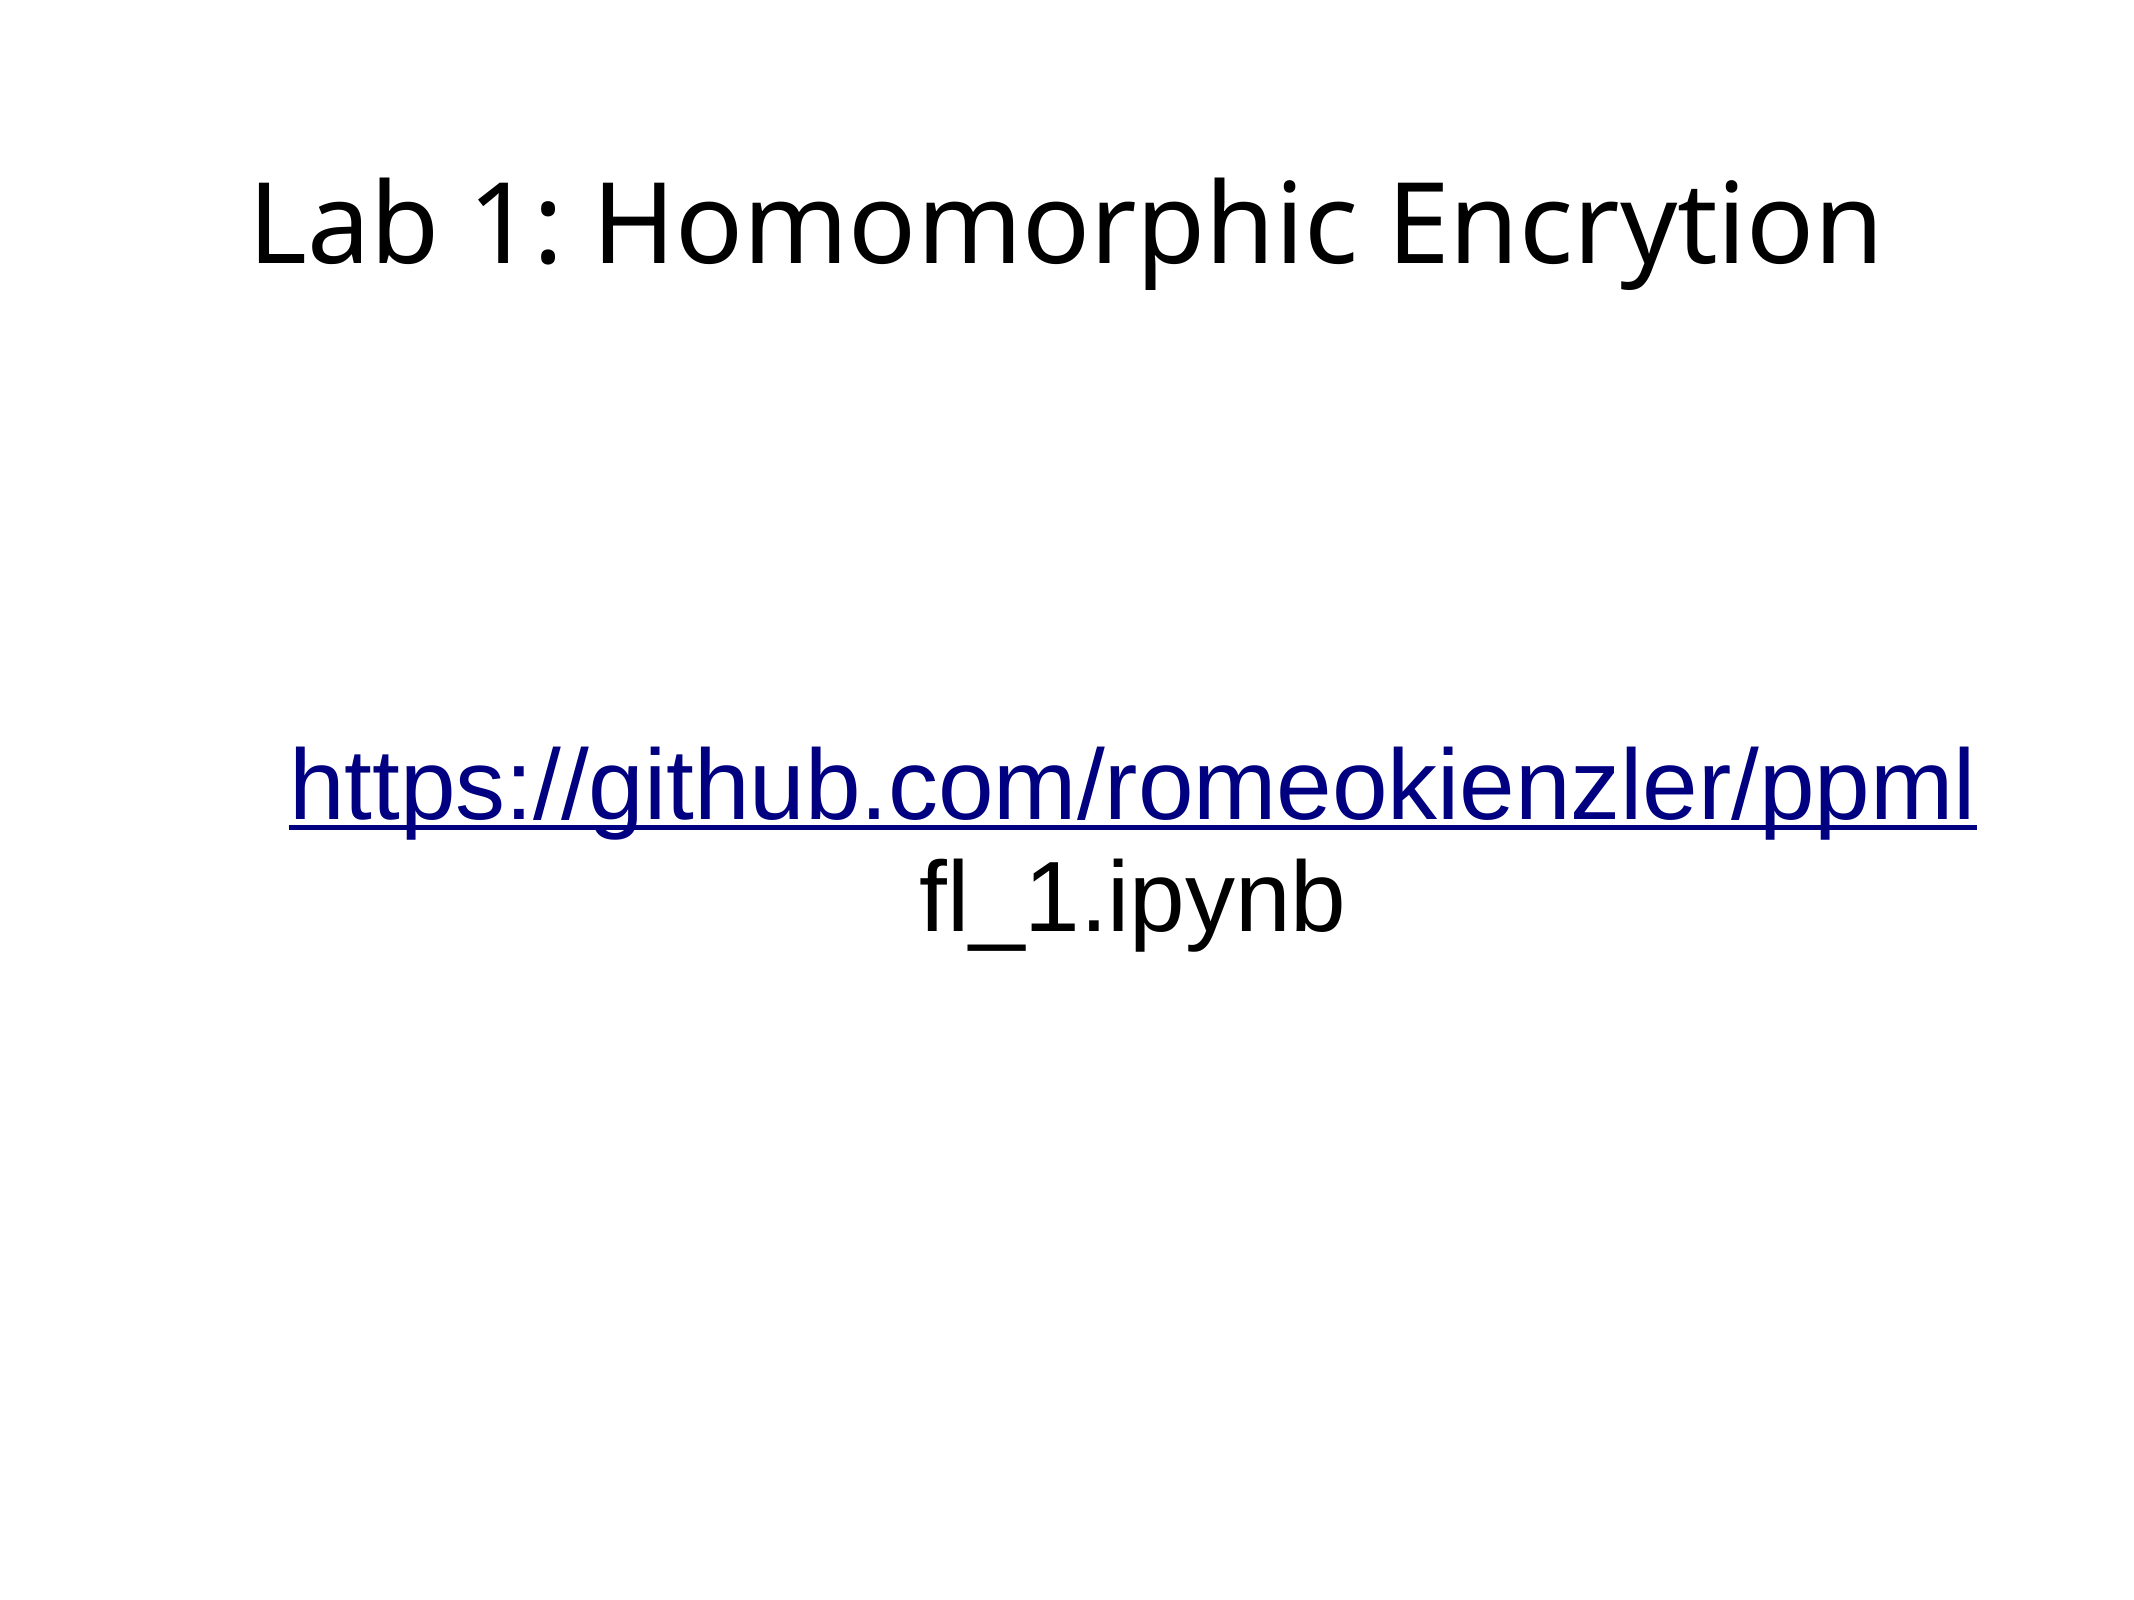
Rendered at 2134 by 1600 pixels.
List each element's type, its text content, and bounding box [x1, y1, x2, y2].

text_box https://github.com/romeokienzler/ppml fl_1.ipynb [31, 721, 2134, 961]
title Lab 1: Homomorphic Encrytion [156, 41, 1978, 396]
